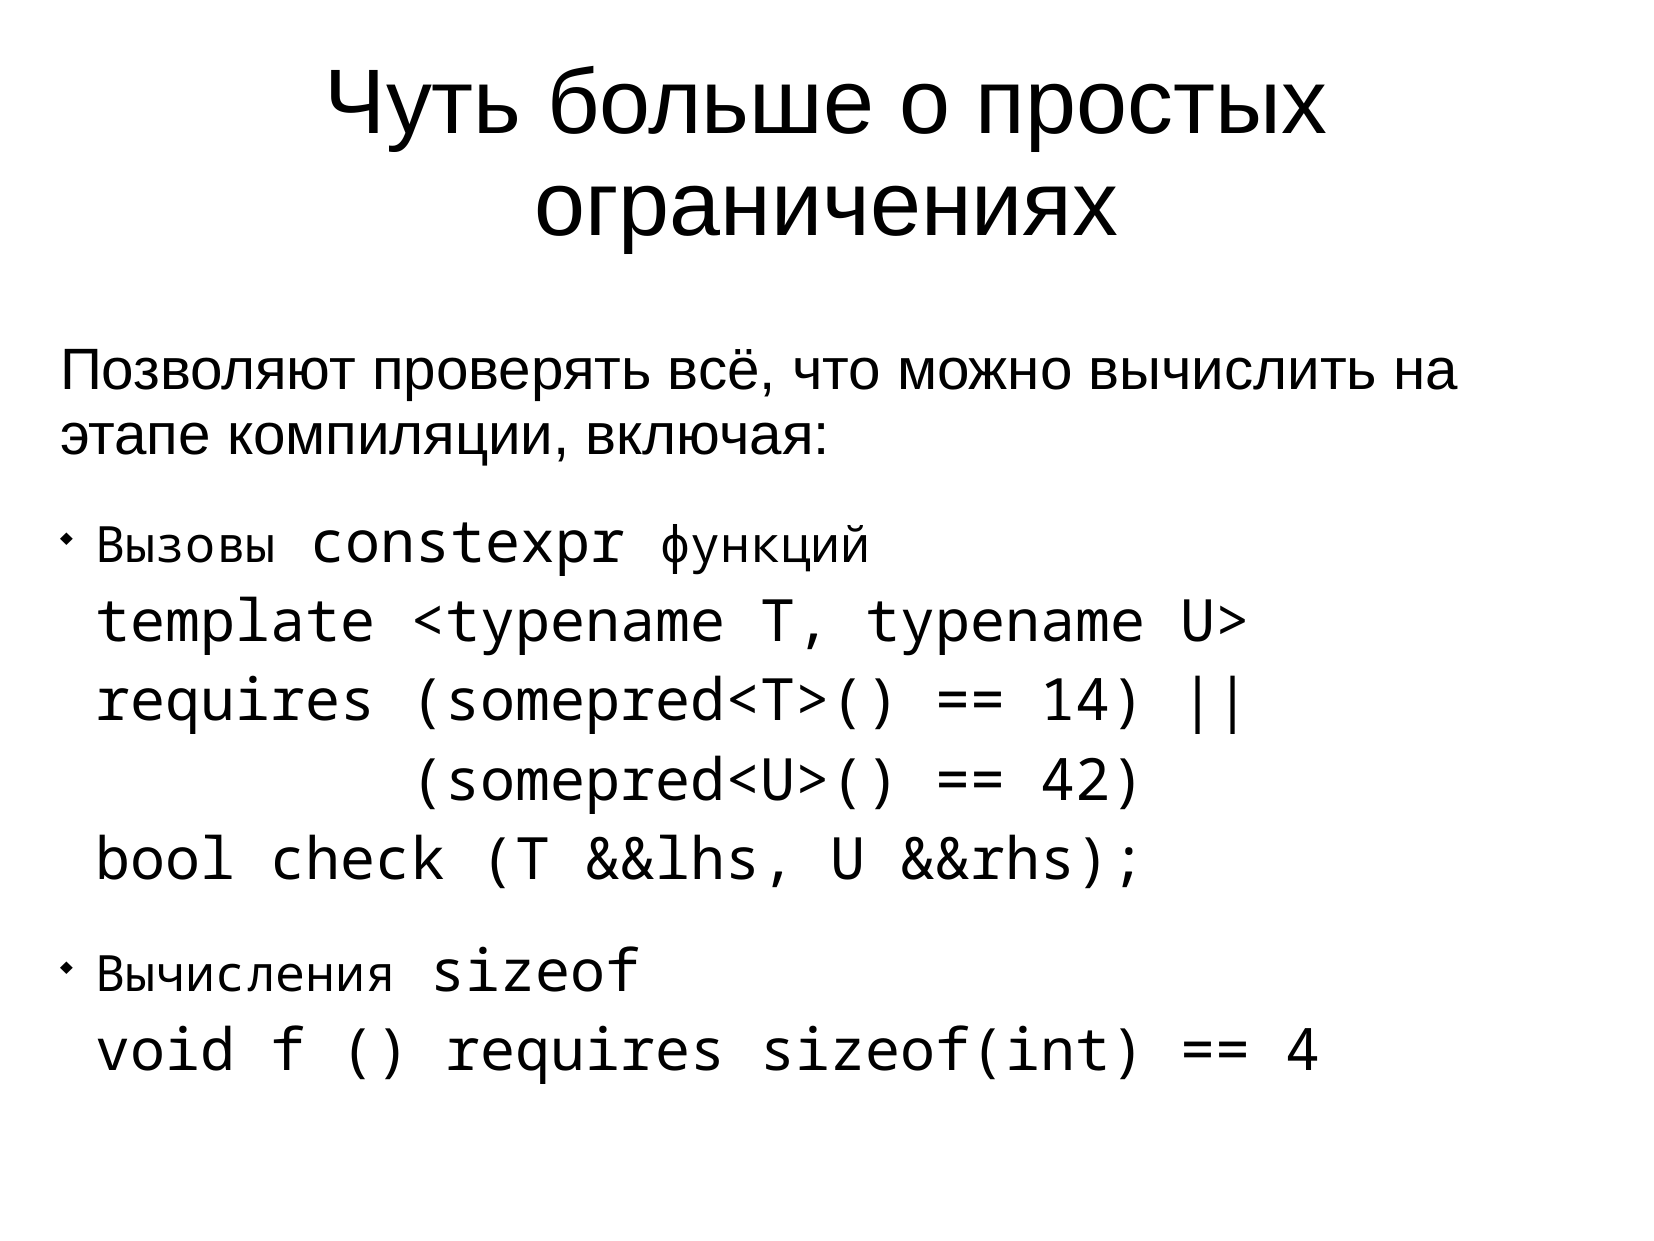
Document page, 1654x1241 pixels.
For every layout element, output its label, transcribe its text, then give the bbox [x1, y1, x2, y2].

title Чуть больше о простых ограничениях [82, 49, 1571, 257]
text_box Позволяют проверять всё, что можно вычислить на этапе компиляции, включая: Вызовы constexpr функций template <typename T, typename U> requires (somepred<T>() == 14) || (somepred<U>() == 42) bool check (T &&lhs, U &&rhs); Вычисления sizeof void f () requires sizeof(int) == 4 [60, 341, 1561, 1083]
